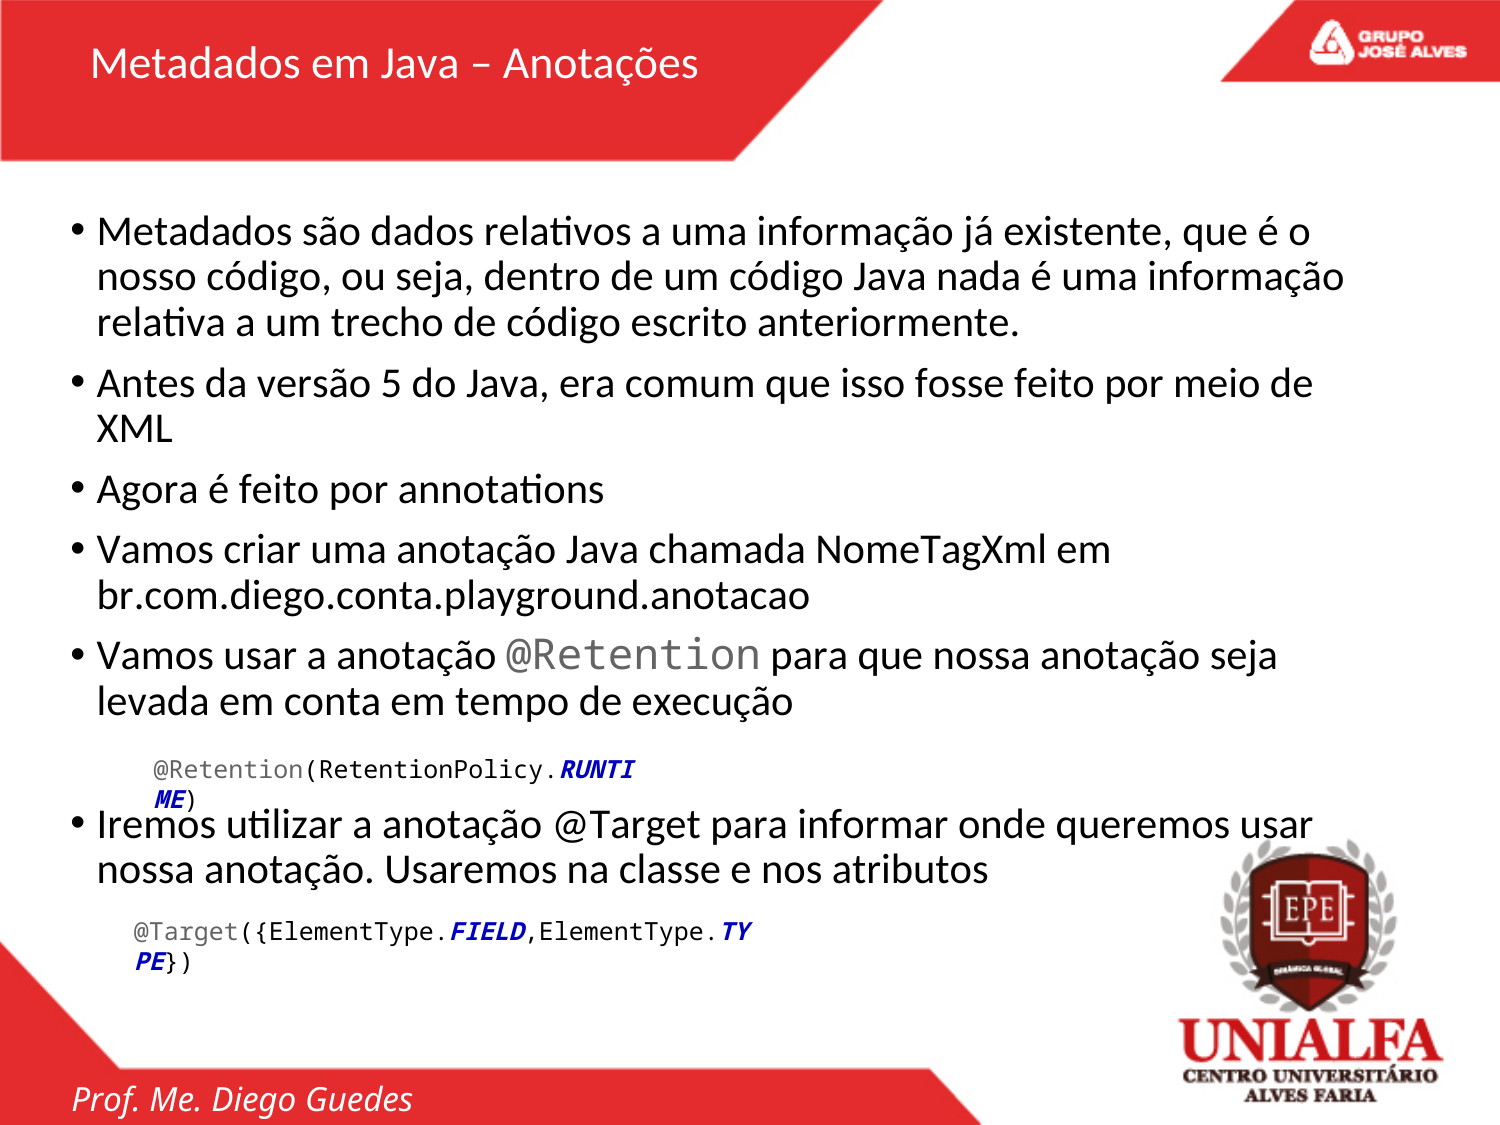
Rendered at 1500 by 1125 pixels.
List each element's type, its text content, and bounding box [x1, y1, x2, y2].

picture [0, 0, 1500, 1125]
list Metadados são dados relativos a uma informação já existente, que é o nosso código, ou seja, dentro de um código Java nada é uma informação relativa a um trecho de código escrito anteriormente. Antes da versão 5 do Java, era comum que isso fosse feito por meio de XML Agora é feito por annotations Vamos criar uma anotação Java chamada NomeTagXml em br.com.diego.conta.playground.anotacao Vamos usar a anotação @Retention para que nossa anotação seja levada em conta em tempo de execução Iremos utilizar a anotação @Target para informar onde queremos usar nossa anotação. Usaremos na classe e nos atributos [55, 200, 1406, 908]
text_box Prof. Me. Diego Guedes [56, 1070, 711, 1125]
text_box Metadados em Java – Anotações [75, 25, 805, 96]
text_box @Retention(RetentionPolicy.RUNTIME) [138, 746, 650, 792]
text_box @Target({ElementType.FIELD,ElementType.TYPE}) [119, 907, 768, 953]
